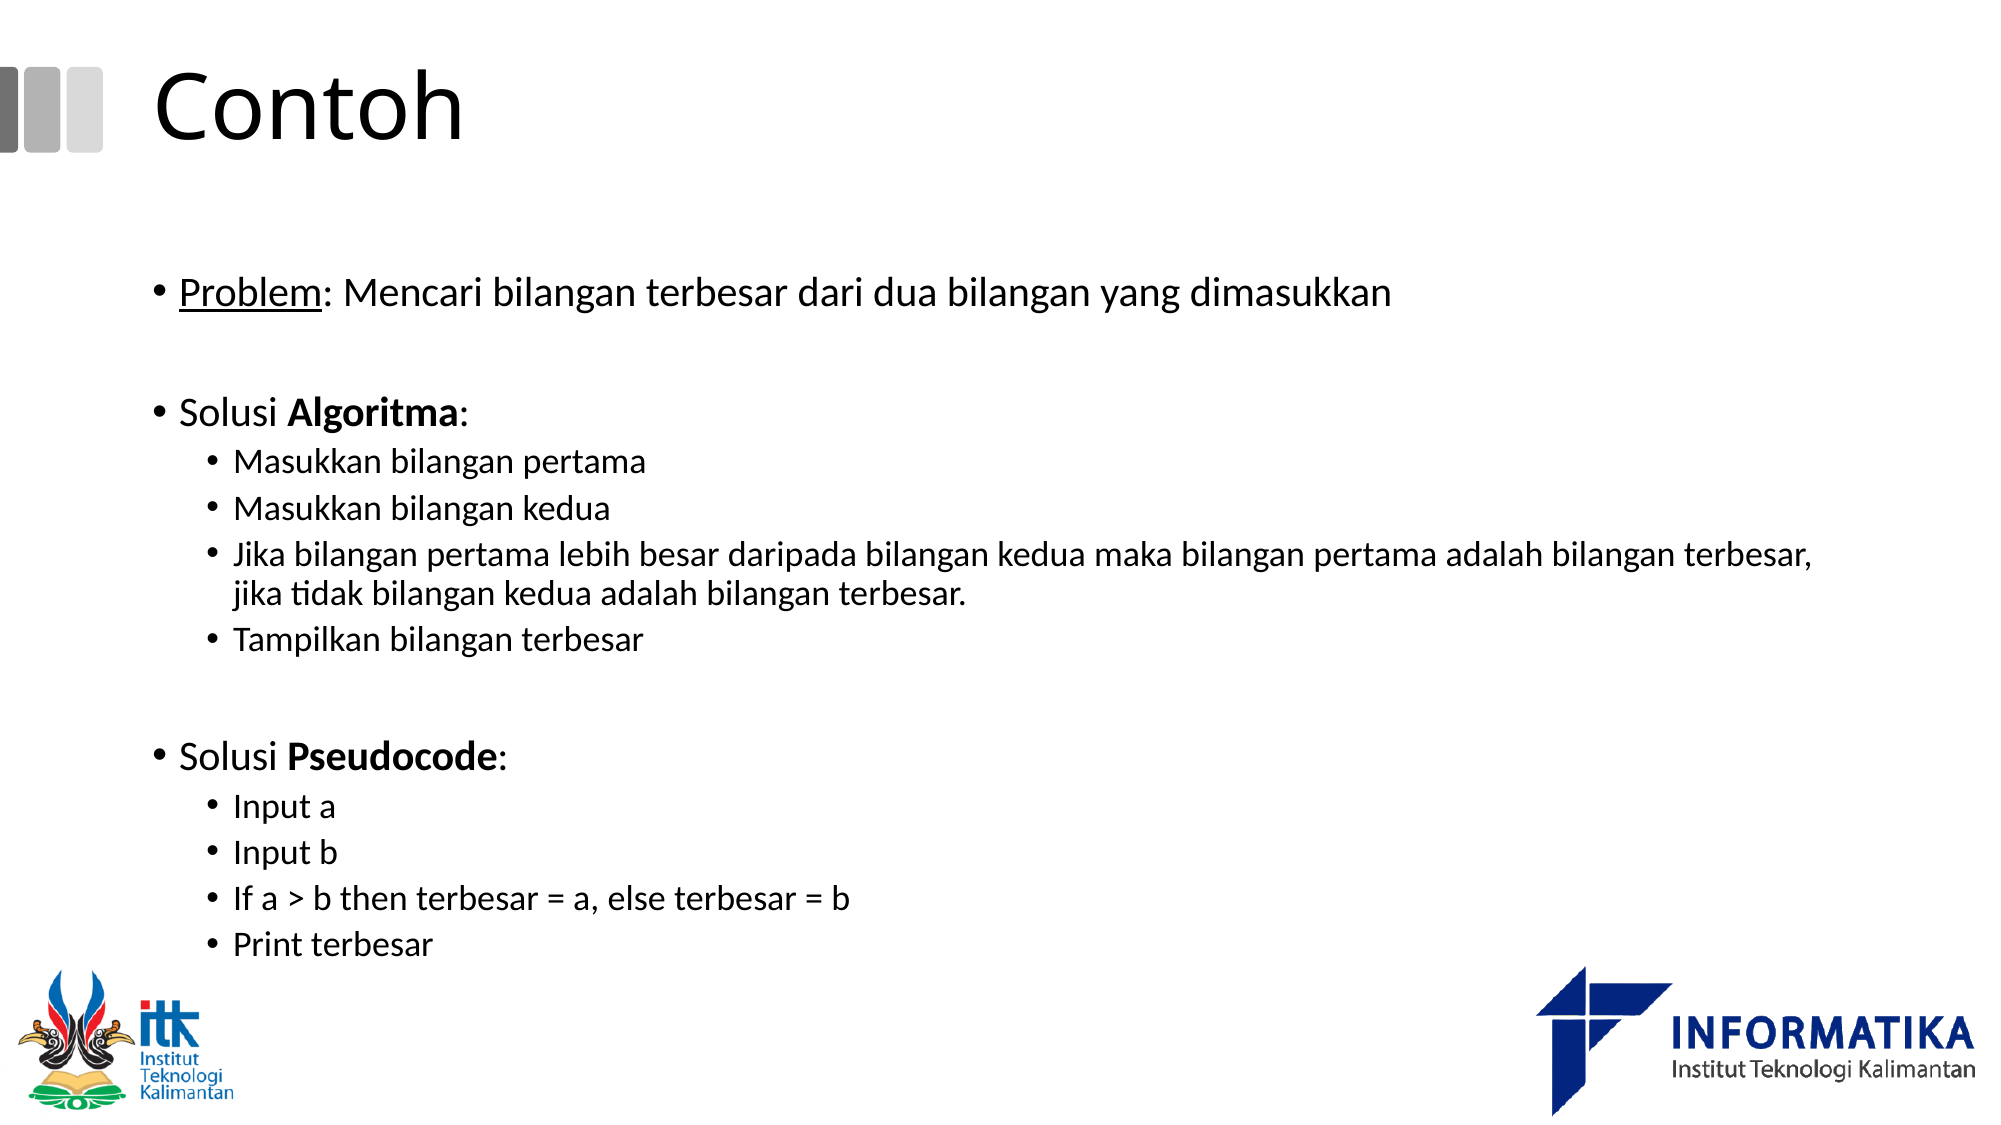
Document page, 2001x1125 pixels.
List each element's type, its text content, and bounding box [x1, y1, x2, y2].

picture [1534, 965, 1976, 1118]
picture [0, 935, 252, 1125]
title Contoh [137, 1, 1863, 219]
list Problem: Mencari bilangan terbesar dari dua bilangan yang dimasukkan Solusi Algoritma: Masukkan bilangan pertama Masukkan bilangan kedua Jika bilangan pertama lebih besar daripada bilangan kedua maka bilangan pertama adalah bilangan terbesar, jika tidak bilangan kedua adalah bilangan terbesar. Tampilkan bilangan terbesar Solusi Pseudocode: Input a Input b If a > b then terbesar = a, else terbesar = b Print terbesar [137, 262, 1863, 977]
